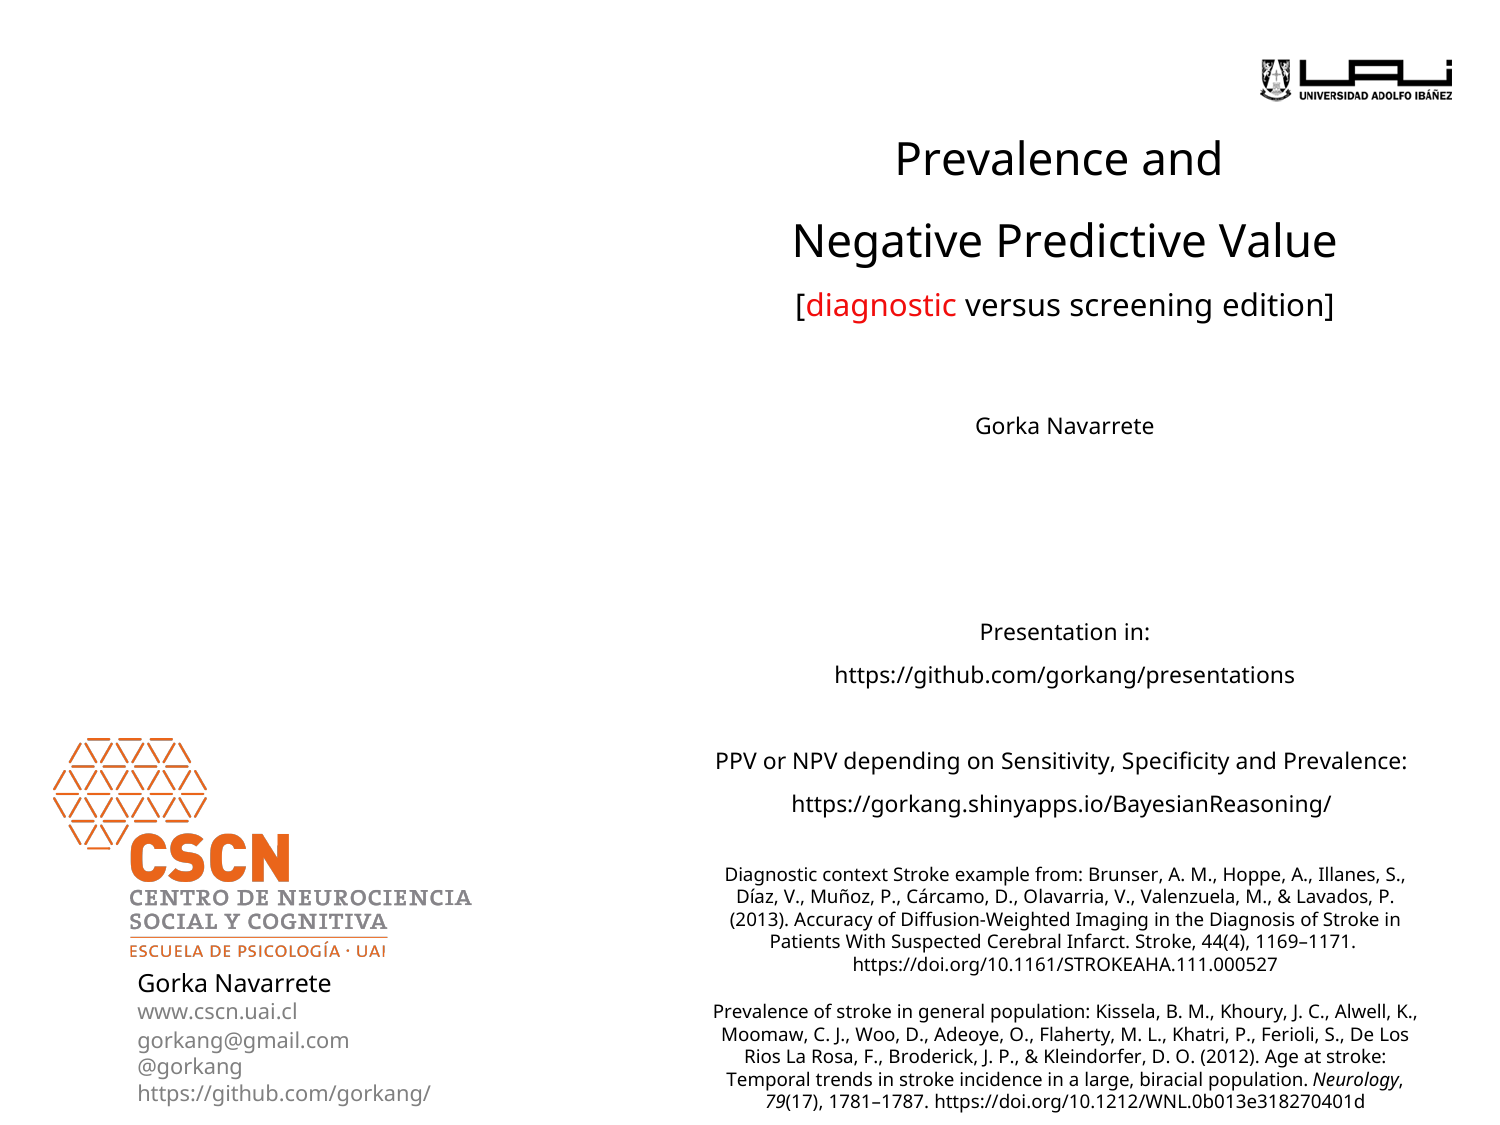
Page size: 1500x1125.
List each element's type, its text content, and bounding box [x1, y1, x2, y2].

picture [1260, 59, 1452, 103]
picture [53, 738, 472, 957]
text_box Prevalence and Negative Predictive Value [diagnostic versus screening edition] Gorka Navarrete Presentation in: https://github.com/gorkang/presentations PPV or NPV depending on Sensitivity, Specificity and Prevalence: https://gorkang.shinyapps.io/BayesianReasoning/ Diagnostic context Stroke example from: Brunser, A. M., Hoppe, A., Illanes, S., Díaz, V., Muñoz, P., Cárcamo, D., Olavarria, V., Valenzuela, M., & Lavados, P. (2013). Accuracy of Diffusion-Weighted Imaging in the Diagnosis of Stroke in Patients With Suspected Cerebral Infarct. Stroke, 44(4), 1169–1171. https://doi.org/10.1161/STROKEAHA.111.000527 Prevalence of stroke in general population: Kissela, B. M., Khoury, J. C., Alwell, K., Moomaw, C. J., Woo, D., Adeoye, O., Flaherty, M. L., Khatri, P., Ferioli, S., De Los Rios La Rosa, F., Broderick, J. P., & Kleindorfer, D. O. (2012). Age at stroke: Temporal trends in stroke incidence in a large, biracial population. Neurology, 79(17), 1781–1787. https://doi.org/10.1212/WNL.0b013e318270401d [690, 101, 1441, 1114]
text_box Gorka Navarrete www.cscn.uai.cl gorkang@gmail.com @gorkang https://github.com/gorkang/ [122, 945, 531, 1125]
